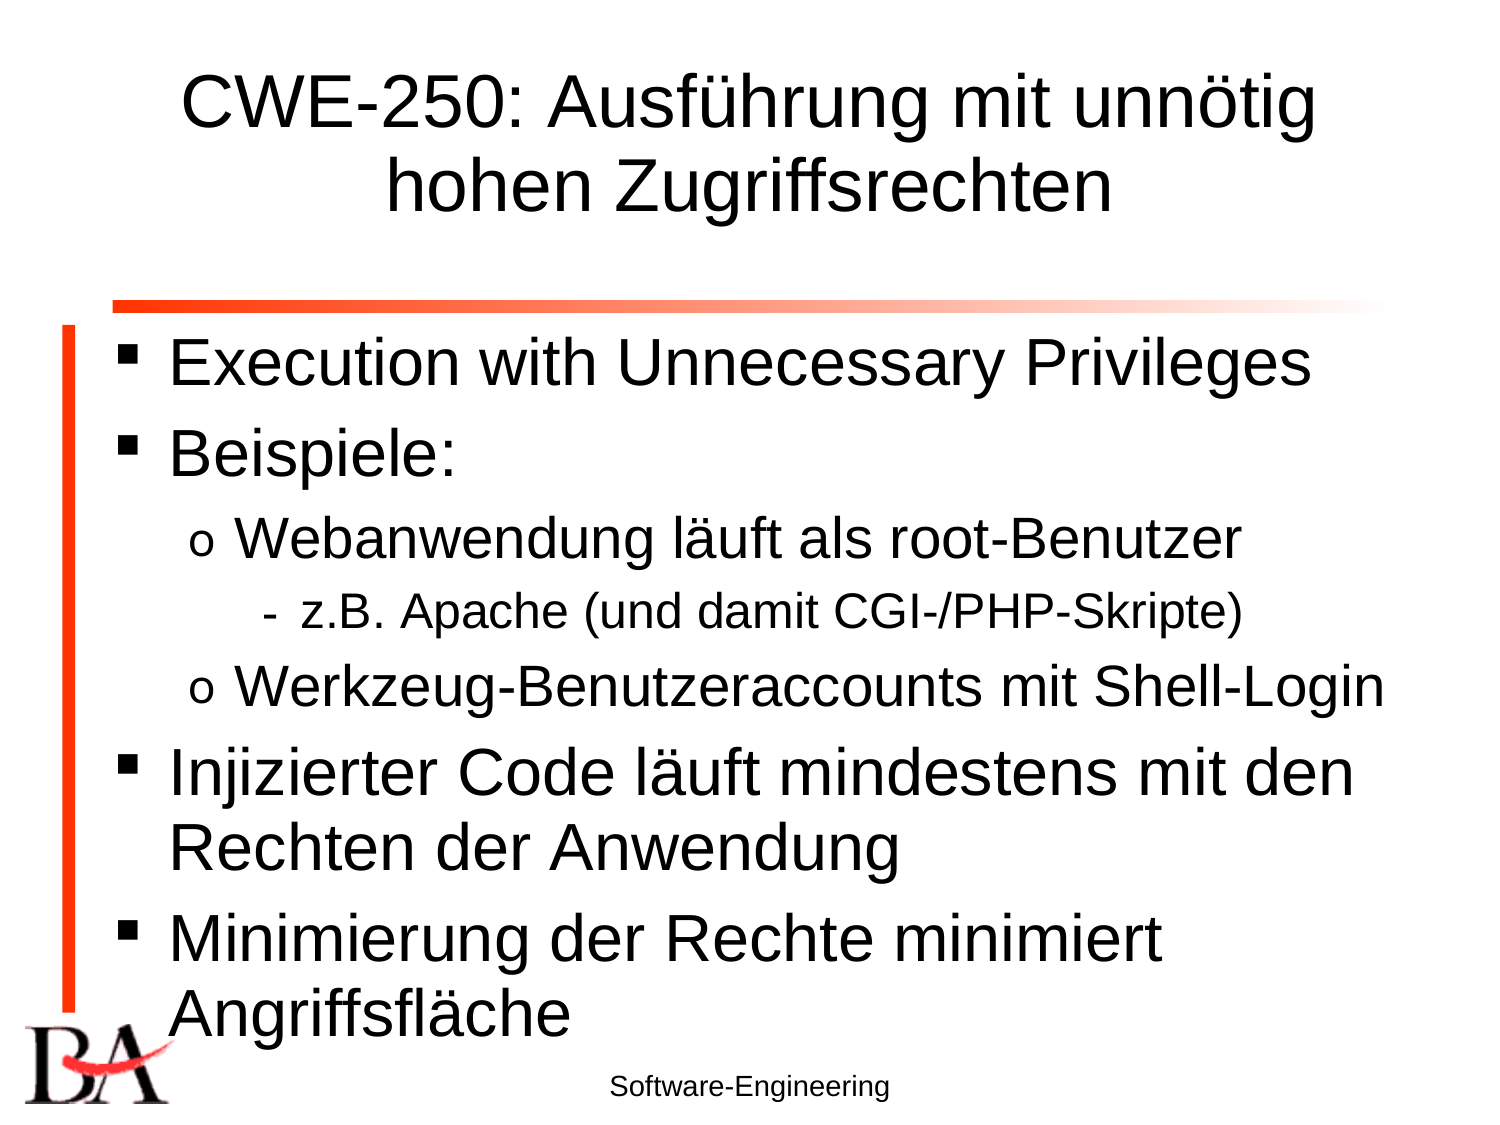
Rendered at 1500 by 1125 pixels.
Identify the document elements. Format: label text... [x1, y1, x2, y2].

picture [24, 1024, 175, 1104]
title CWE-250: Ausführung mit unnötig hohen Zugriffsrechten [112, 28, 1388, 259]
list Execution with Unnecessary Privileges Beispiele: Webanwendung läuft als root-Benutzer z.B. Apache (und damit CGI-/PHP-Skripte) Werkzeug-Benutzeraccounts mit Shell-Login Injizierter Code läuft mindestens mit den Rechten der Anwendung Minimierung der Rechte minimiert Angriffsfläche [112, 324, 1388, 1051]
